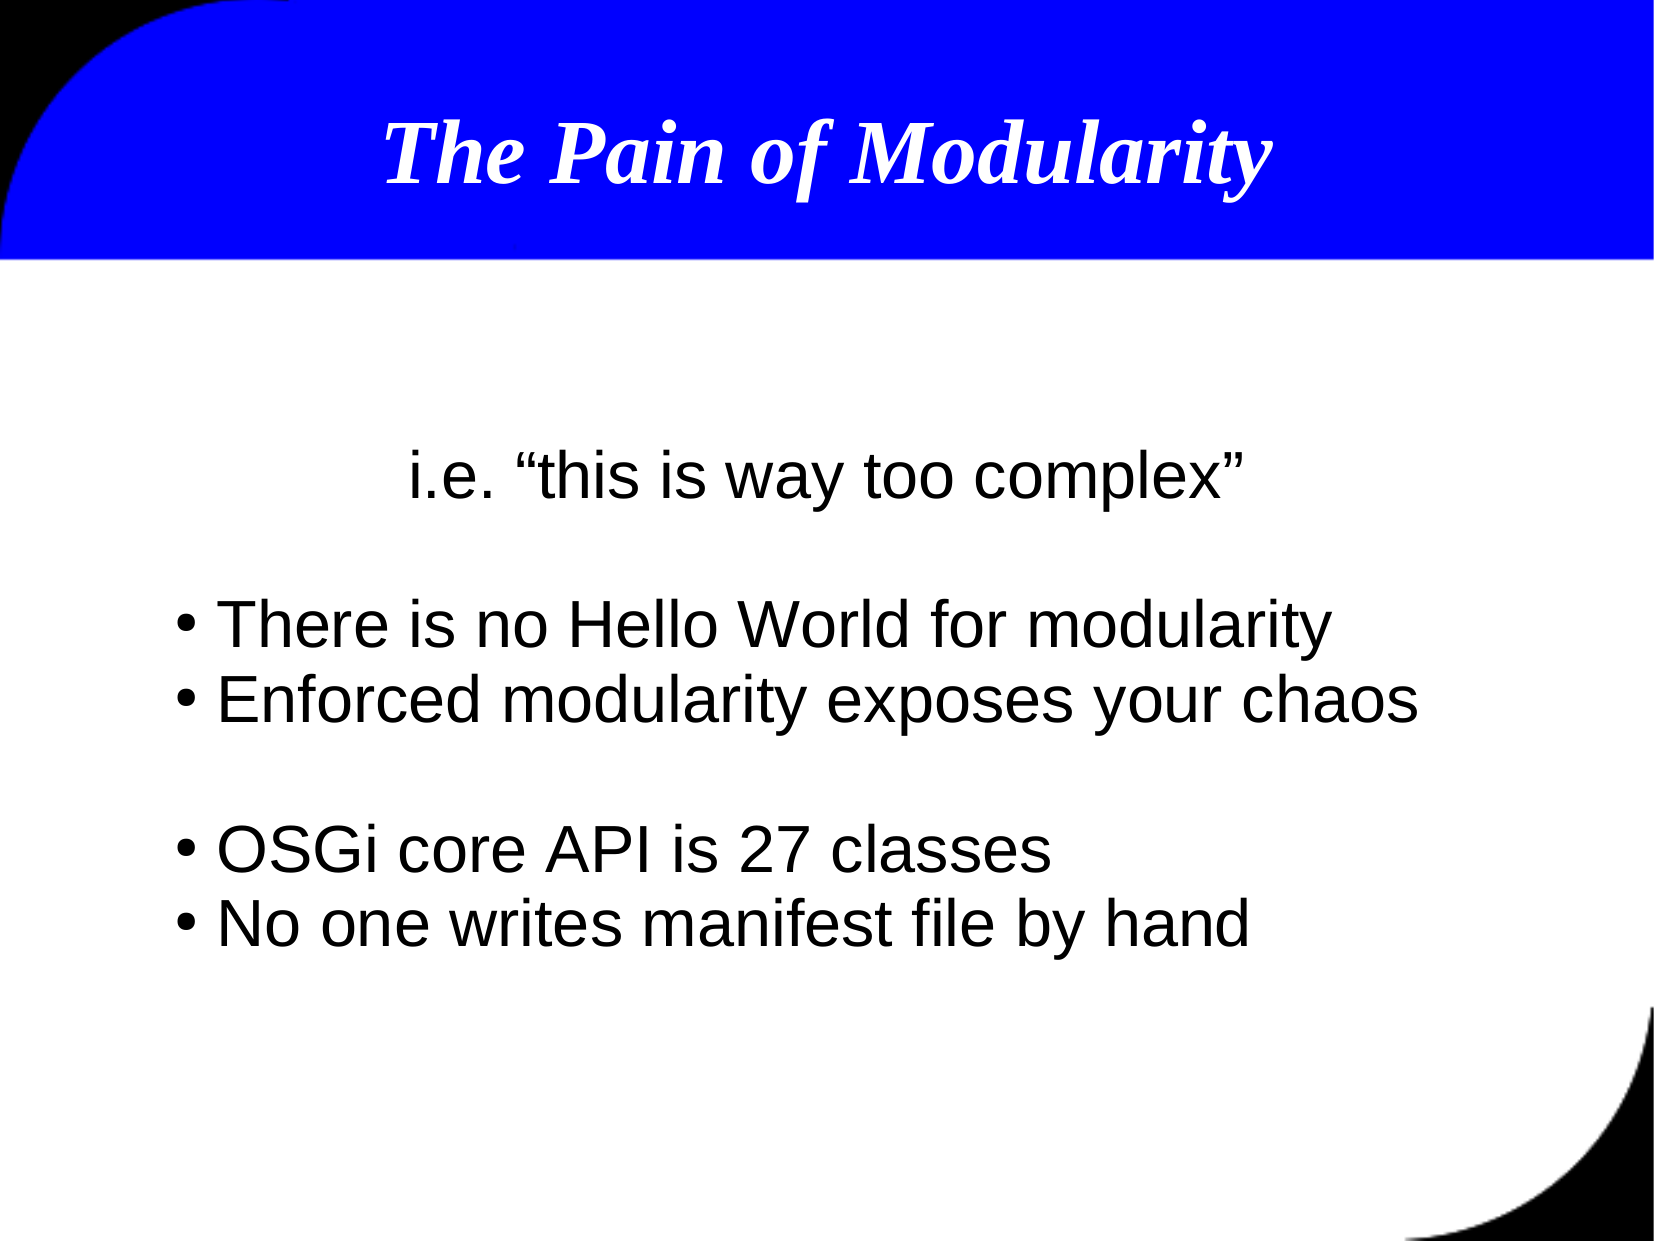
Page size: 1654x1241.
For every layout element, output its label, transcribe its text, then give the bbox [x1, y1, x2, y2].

picture [0, 0, 1654, 1241]
title The Pain of Modularity [82, 49, 1571, 257]
subtitle i.e. “this is way too complex” There is no Hello World for modularity Enforced modularity exposes your chaos OSGi core API is 27 classes No one writes manifest file by hand [174, 297, 1480, 1102]
